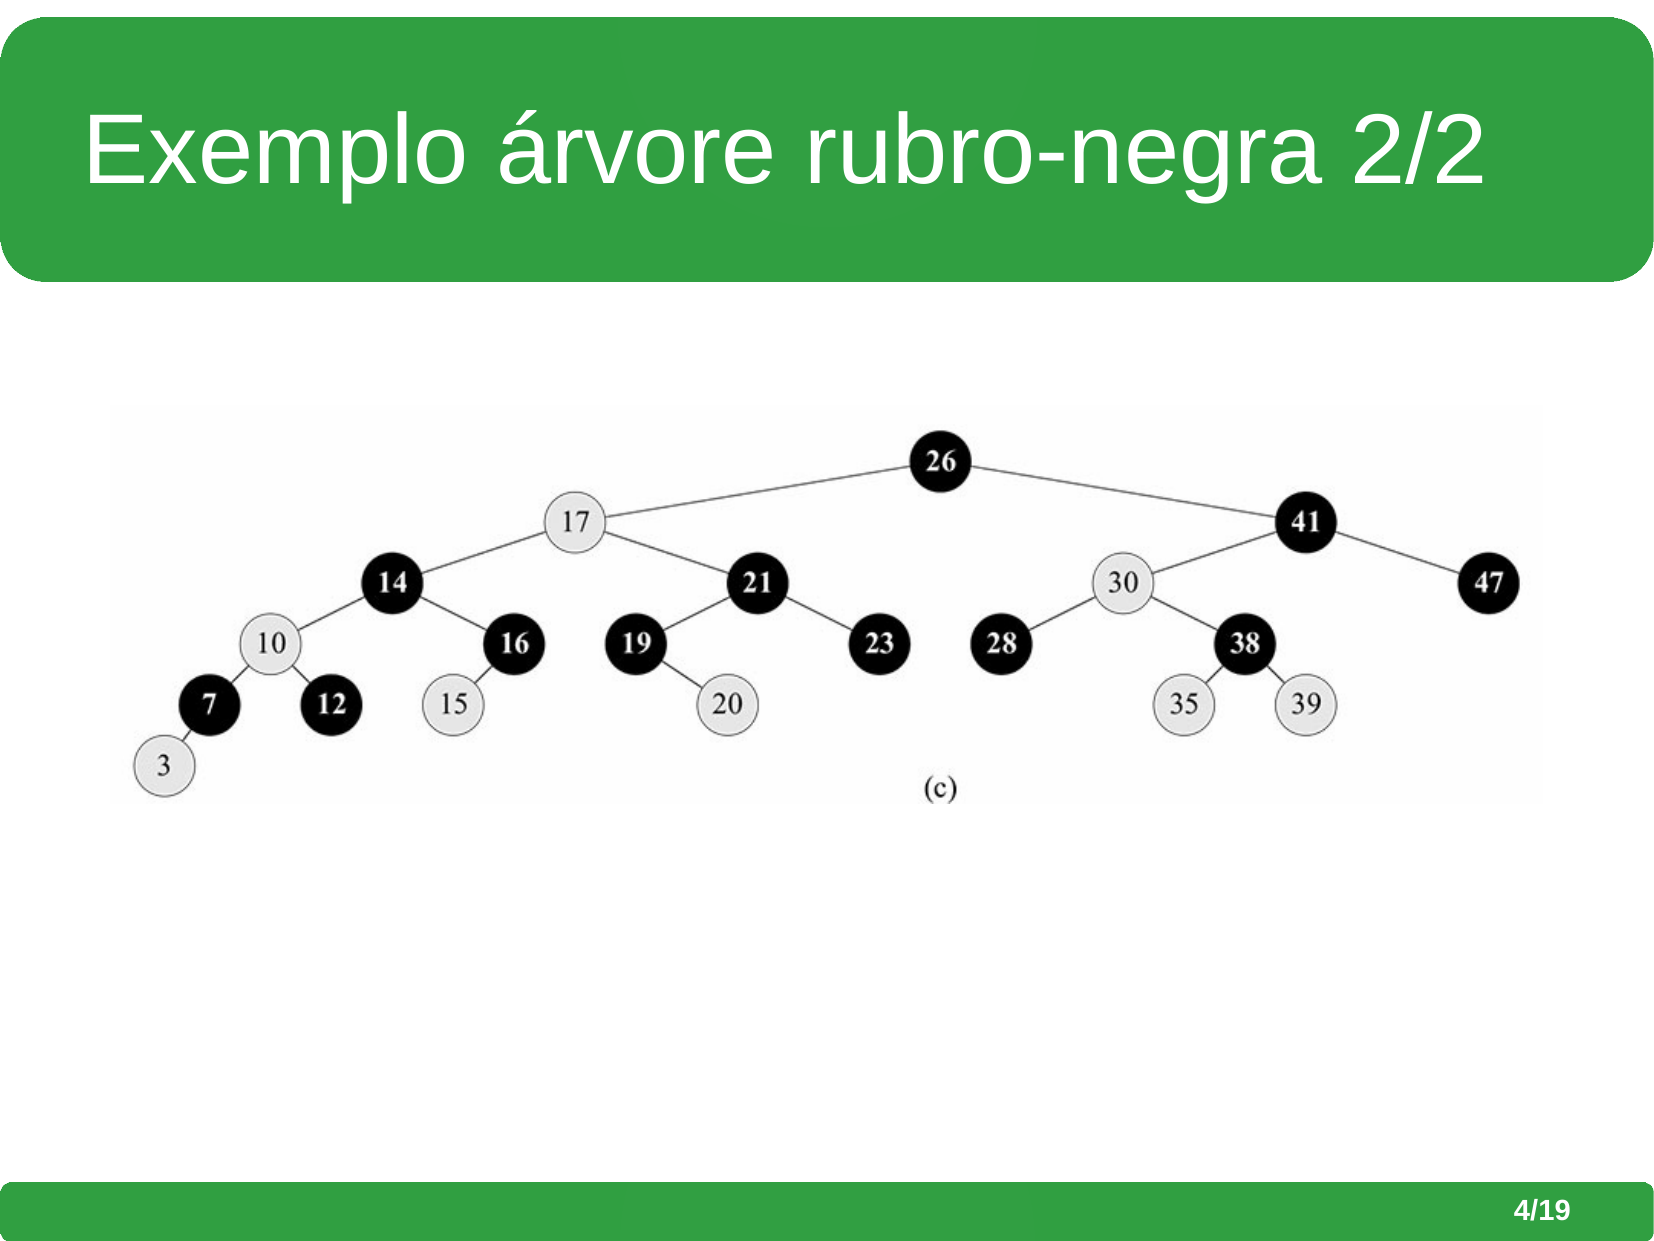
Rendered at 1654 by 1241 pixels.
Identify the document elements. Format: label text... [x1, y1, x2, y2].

title Exemplo árvore rubro-negra 2/2 [82, 47, 1571, 252]
picture [110, 405, 1543, 805]
